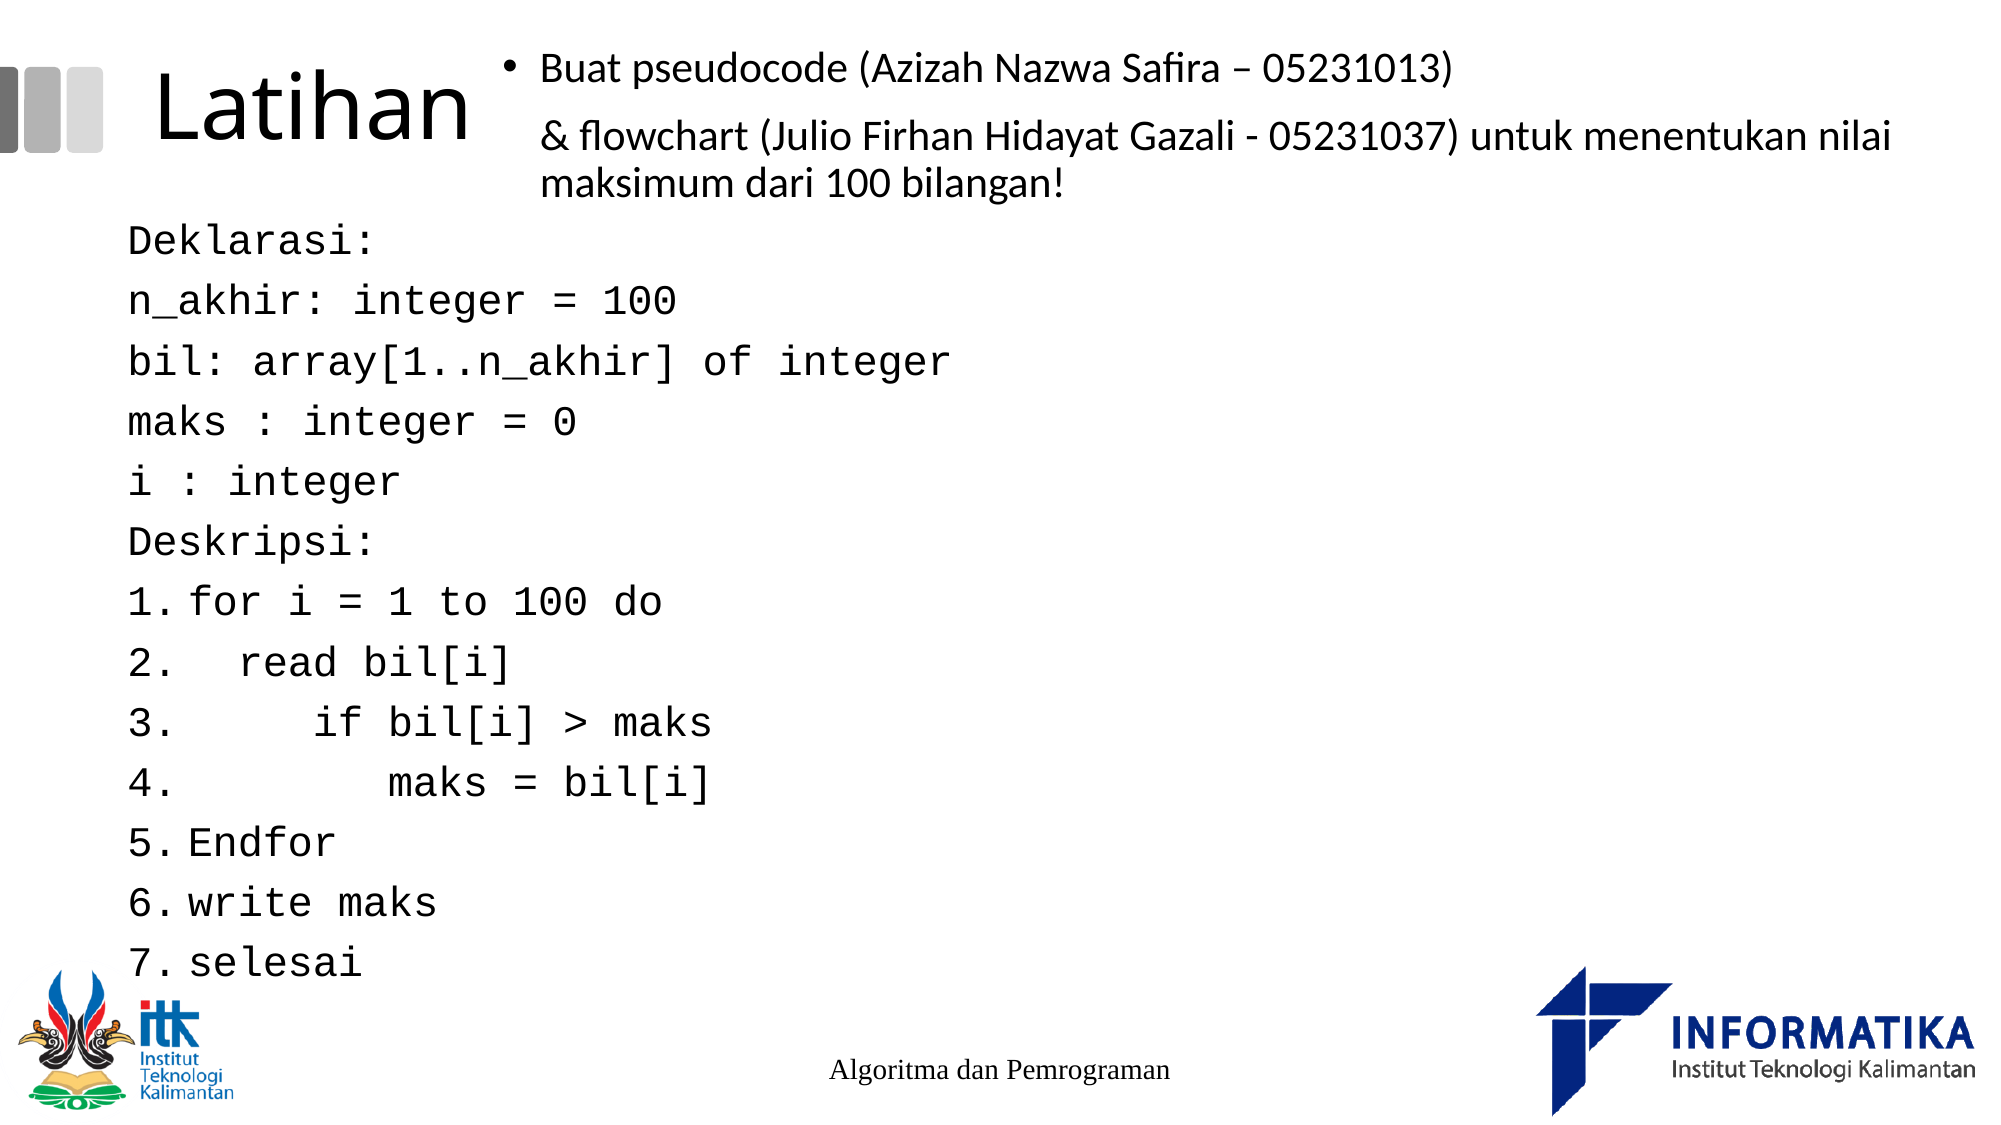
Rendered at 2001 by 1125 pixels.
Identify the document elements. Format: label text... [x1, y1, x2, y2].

list Buat pseudocode (Azizah Nazwa Safira – 05231013) & flowchart (Julio Firhan Hidayat Gazali - 05231037) untuk menentukan nilai maksimum dari 100 bilangan! [487, 37, 1913, 225]
picture [0, 935, 252, 1125]
picture [1534, 965, 1976, 1118]
title Latihan [137, 1, 1863, 211]
list Deklarasi: n_akhir: integer = 100 bil: array[1..n_akhir] of integer maks : integer = 0 i : integer Deskripsi: for i = 1 to 100 do read bil[i] if bil[i] > maks maks = bil[i] Endfor write maks selesai [112, 211, 1626, 999]
